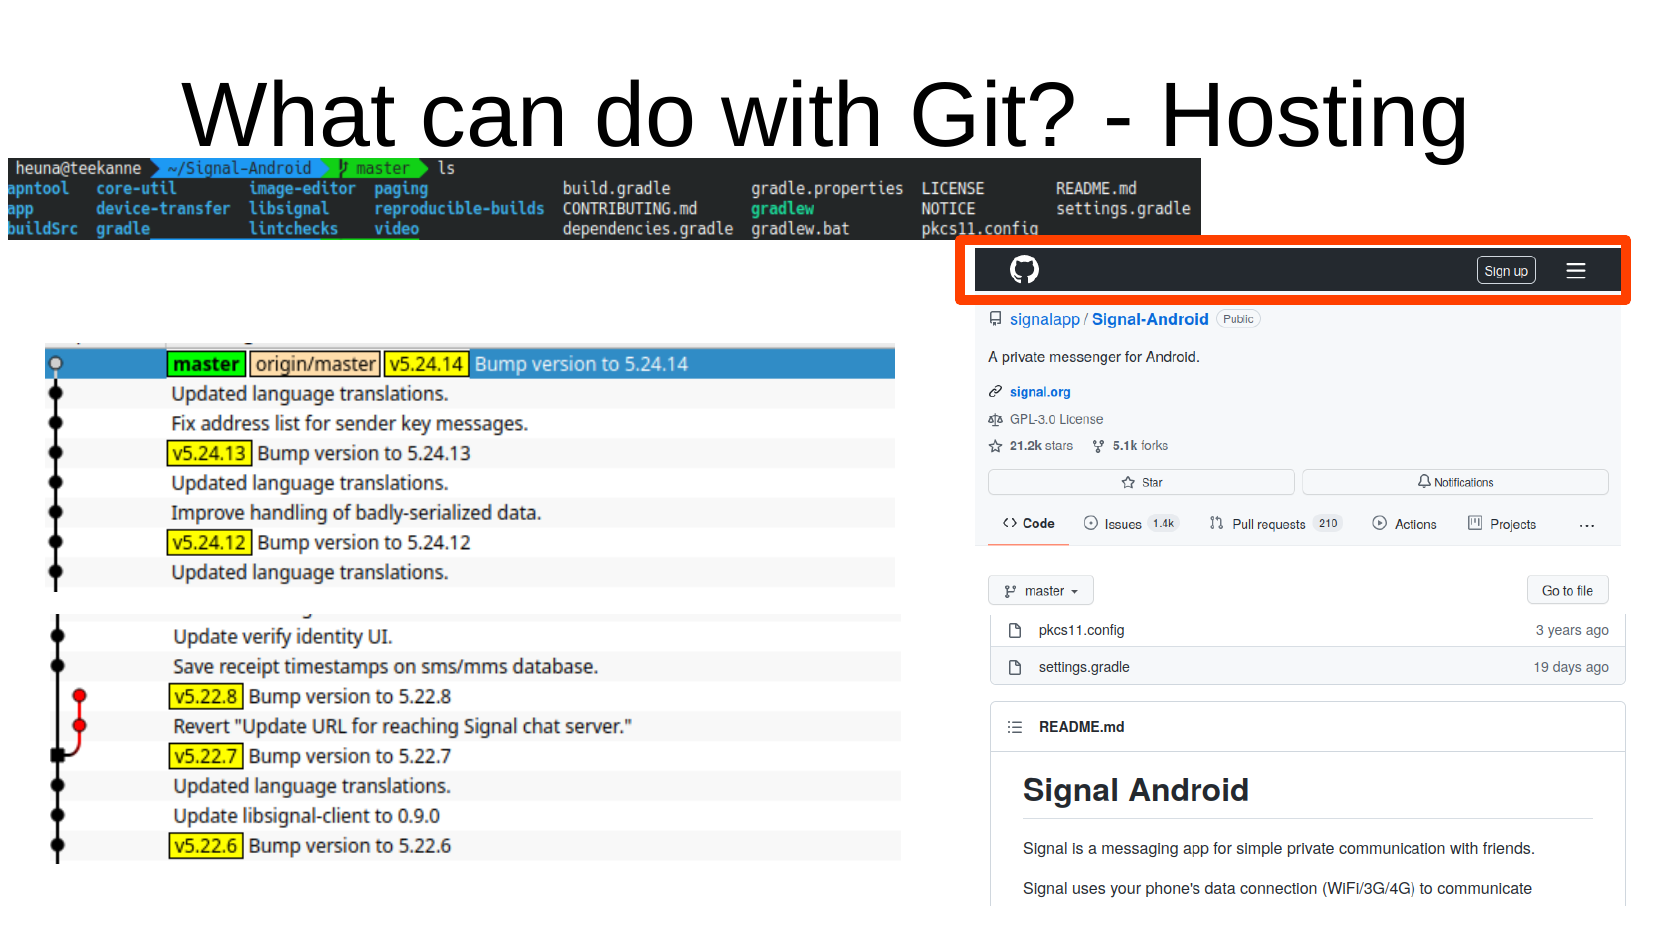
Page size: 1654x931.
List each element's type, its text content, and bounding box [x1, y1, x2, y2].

title What can do with Git? - Hosting [82, 37, 1571, 193]
picture [45, 343, 895, 592]
text_box [959, 240, 1627, 301]
picture [50, 614, 901, 864]
picture [975, 301, 1632, 906]
picture [8, 158, 1201, 241]
